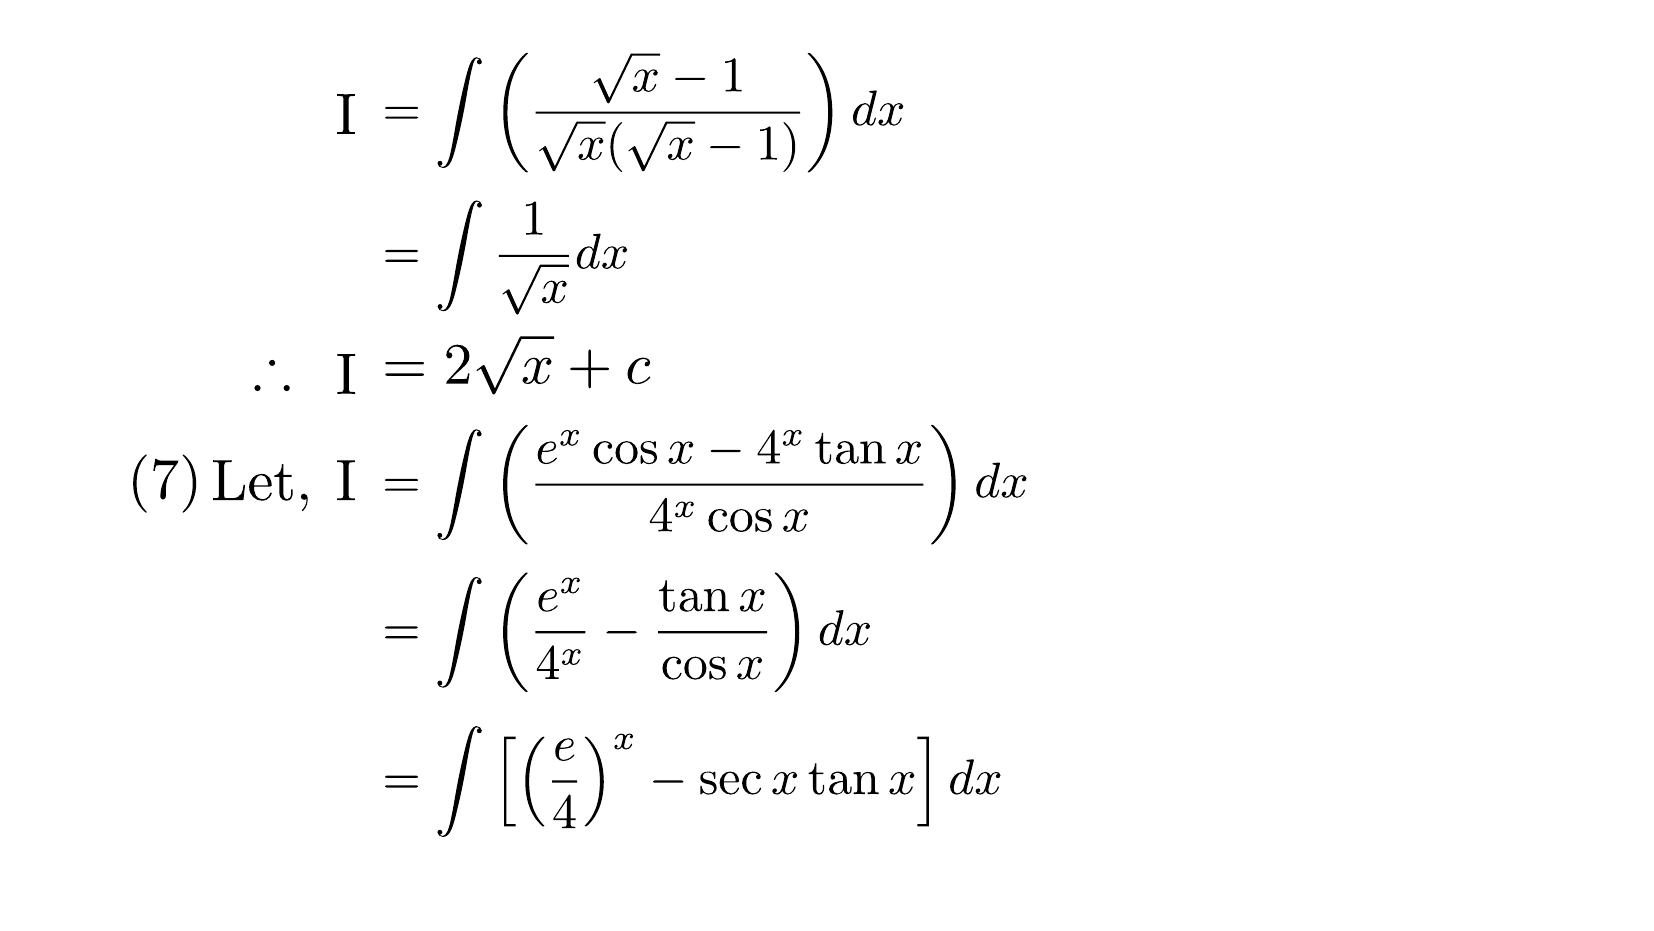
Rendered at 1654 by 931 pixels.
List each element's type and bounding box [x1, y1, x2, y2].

text_box [384, 336, 651, 395]
text_box [337, 460, 355, 501]
text_box [384, 726, 1001, 837]
text_box [384, 572, 871, 693]
text_box [337, 353, 356, 394]
title [35, 31, 1607, 880]
text_box [130, 454, 197, 513]
text_box [384, 424, 1027, 545]
text_box [213, 460, 308, 512]
text_box [254, 359, 290, 392]
text_box [337, 94, 355, 134]
text_box [384, 52, 904, 173]
text_box [384, 200, 628, 315]
